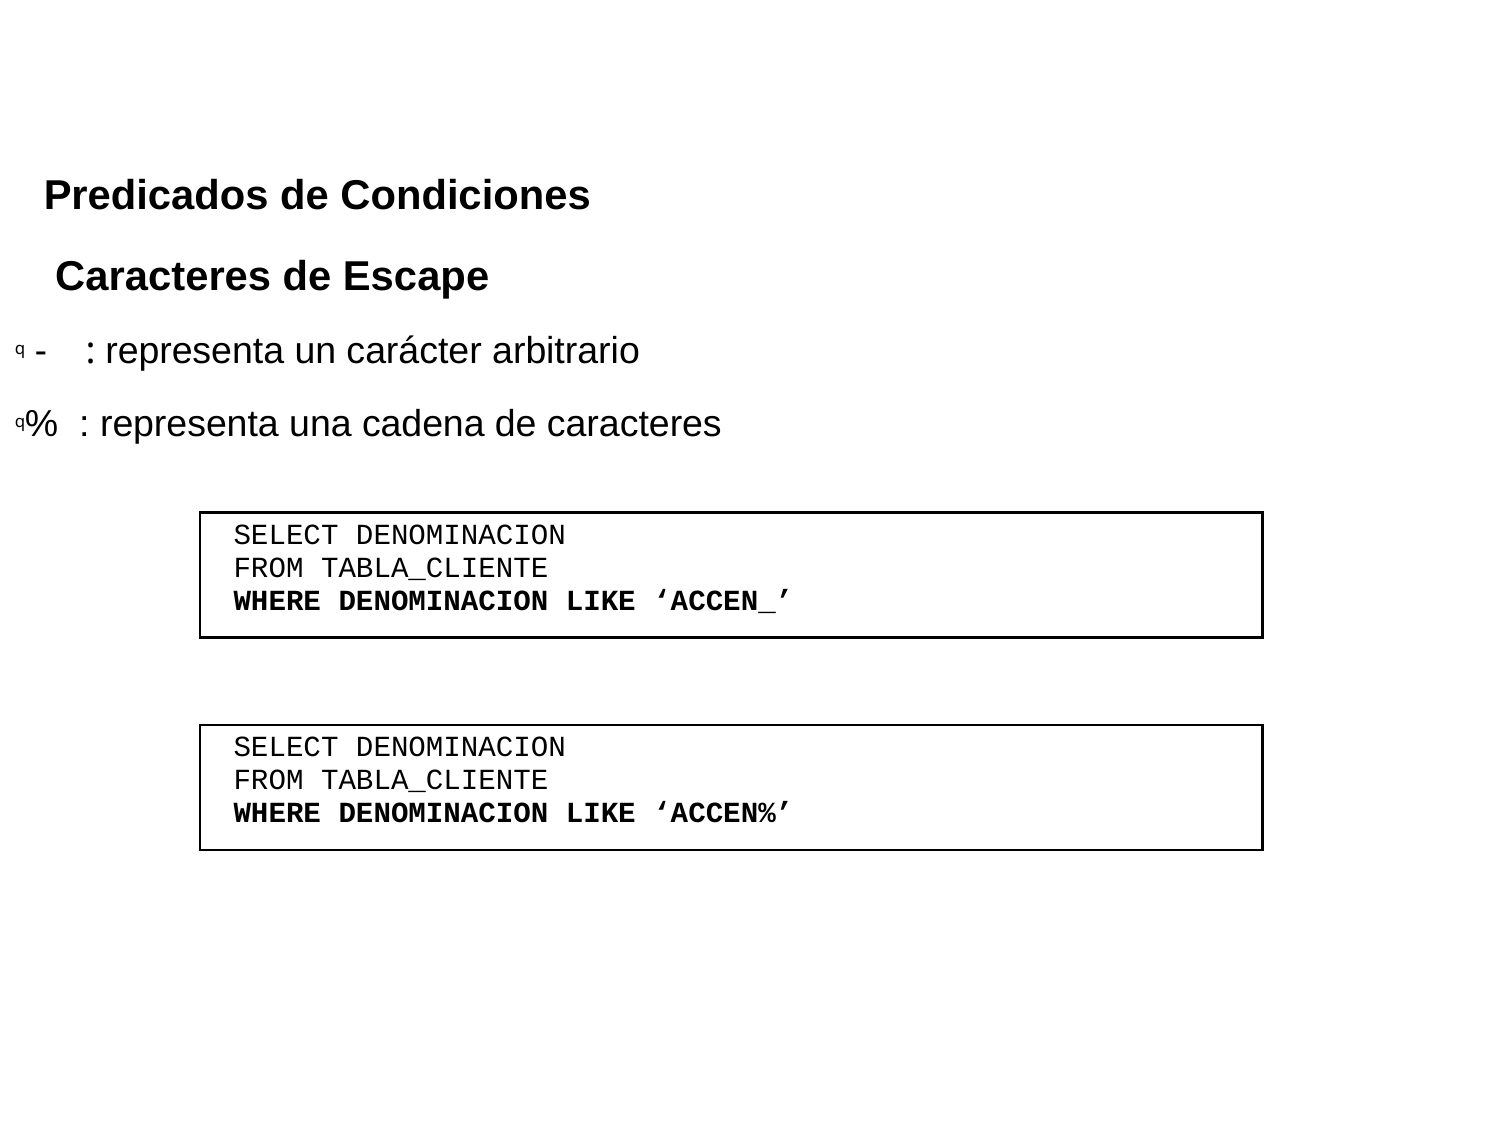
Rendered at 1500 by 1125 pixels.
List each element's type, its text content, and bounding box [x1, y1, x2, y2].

text_box SELECT DENOMINACION FROM TABLA_CLIENTE WHERE DENOMINACION LIKE ‘ACCEN%’ [199, 725, 1263, 851]
text_box SELECT DENOMINACION FROM TABLA_CLIENTE WHERE DENOMINACION LIKE ‘ACCEN_’ [199, 512, 1263, 638]
list Predicados de Condiciones Caracteres de Escape - : representa un carácter arbitrario % : representa una cadena de caracteres [0, 149, 1401, 938]
